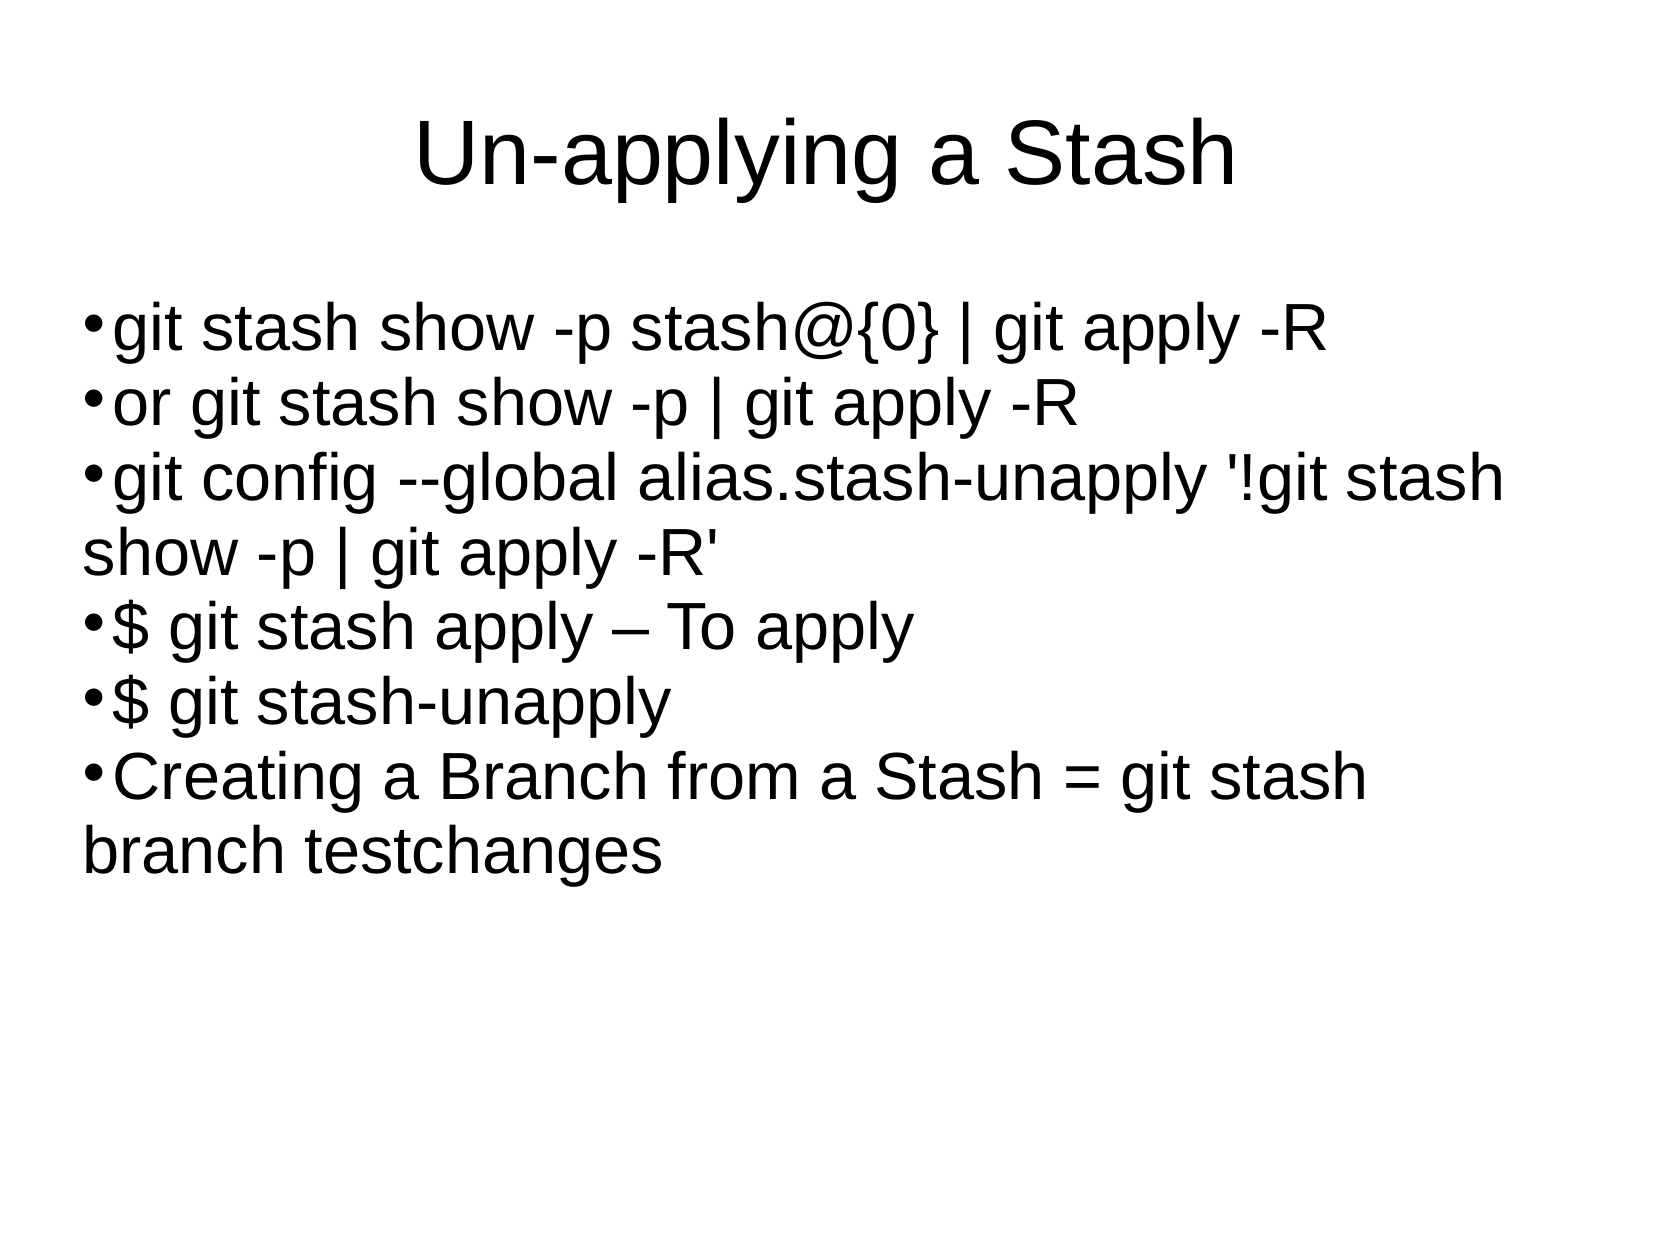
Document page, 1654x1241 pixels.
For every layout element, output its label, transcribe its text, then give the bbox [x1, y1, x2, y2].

text_box Un-applying a Stash [82, 49, 1571, 257]
text_box git stash show -p stash@{0} | git apply -R or git stash show -p | git apply -R git config --global alias.stash-unapply '!git stash show -p | git apply -R' $ git stash apply – To apply $ git stash-unapply Creating a Branch from a Stash = git stash branch testchanges [82, 290, 1571, 1010]
